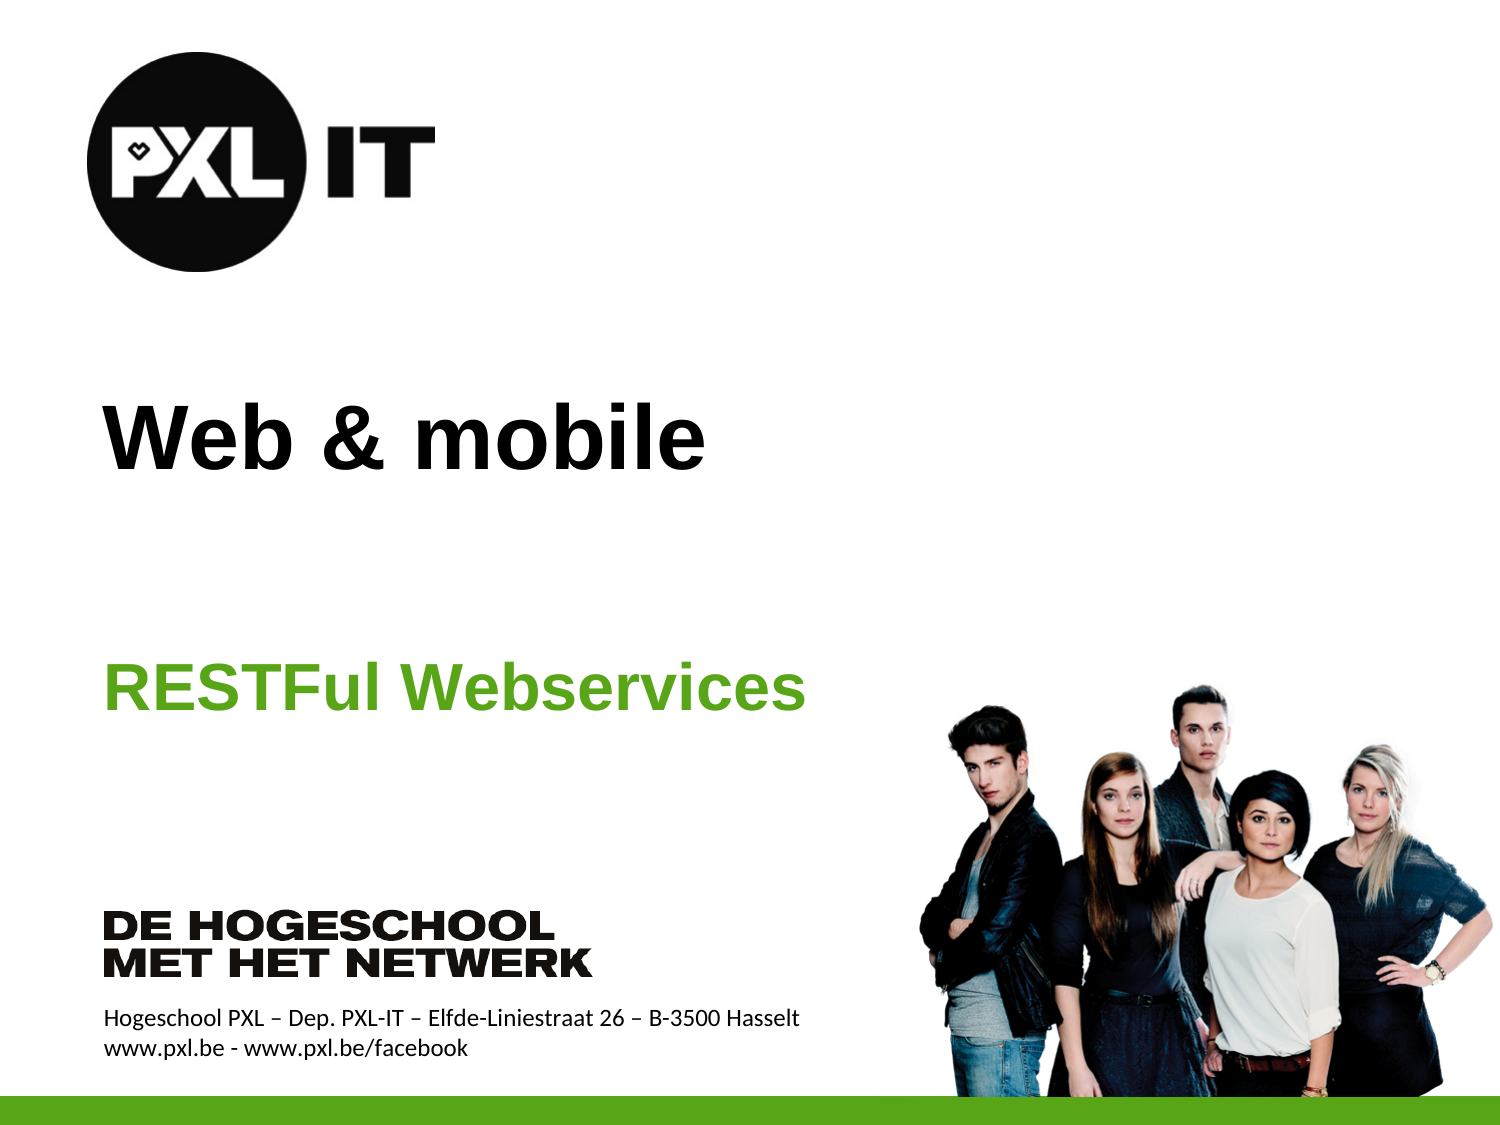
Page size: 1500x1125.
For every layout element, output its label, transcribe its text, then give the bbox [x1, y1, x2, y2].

picture [104, 909, 593, 977]
text_box RESTFul Webservices [88, 635, 878, 823]
text_box Web & mobile [87, 312, 1363, 554]
picture [87, 52, 435, 272]
picture [877, 553, 1500, 1097]
